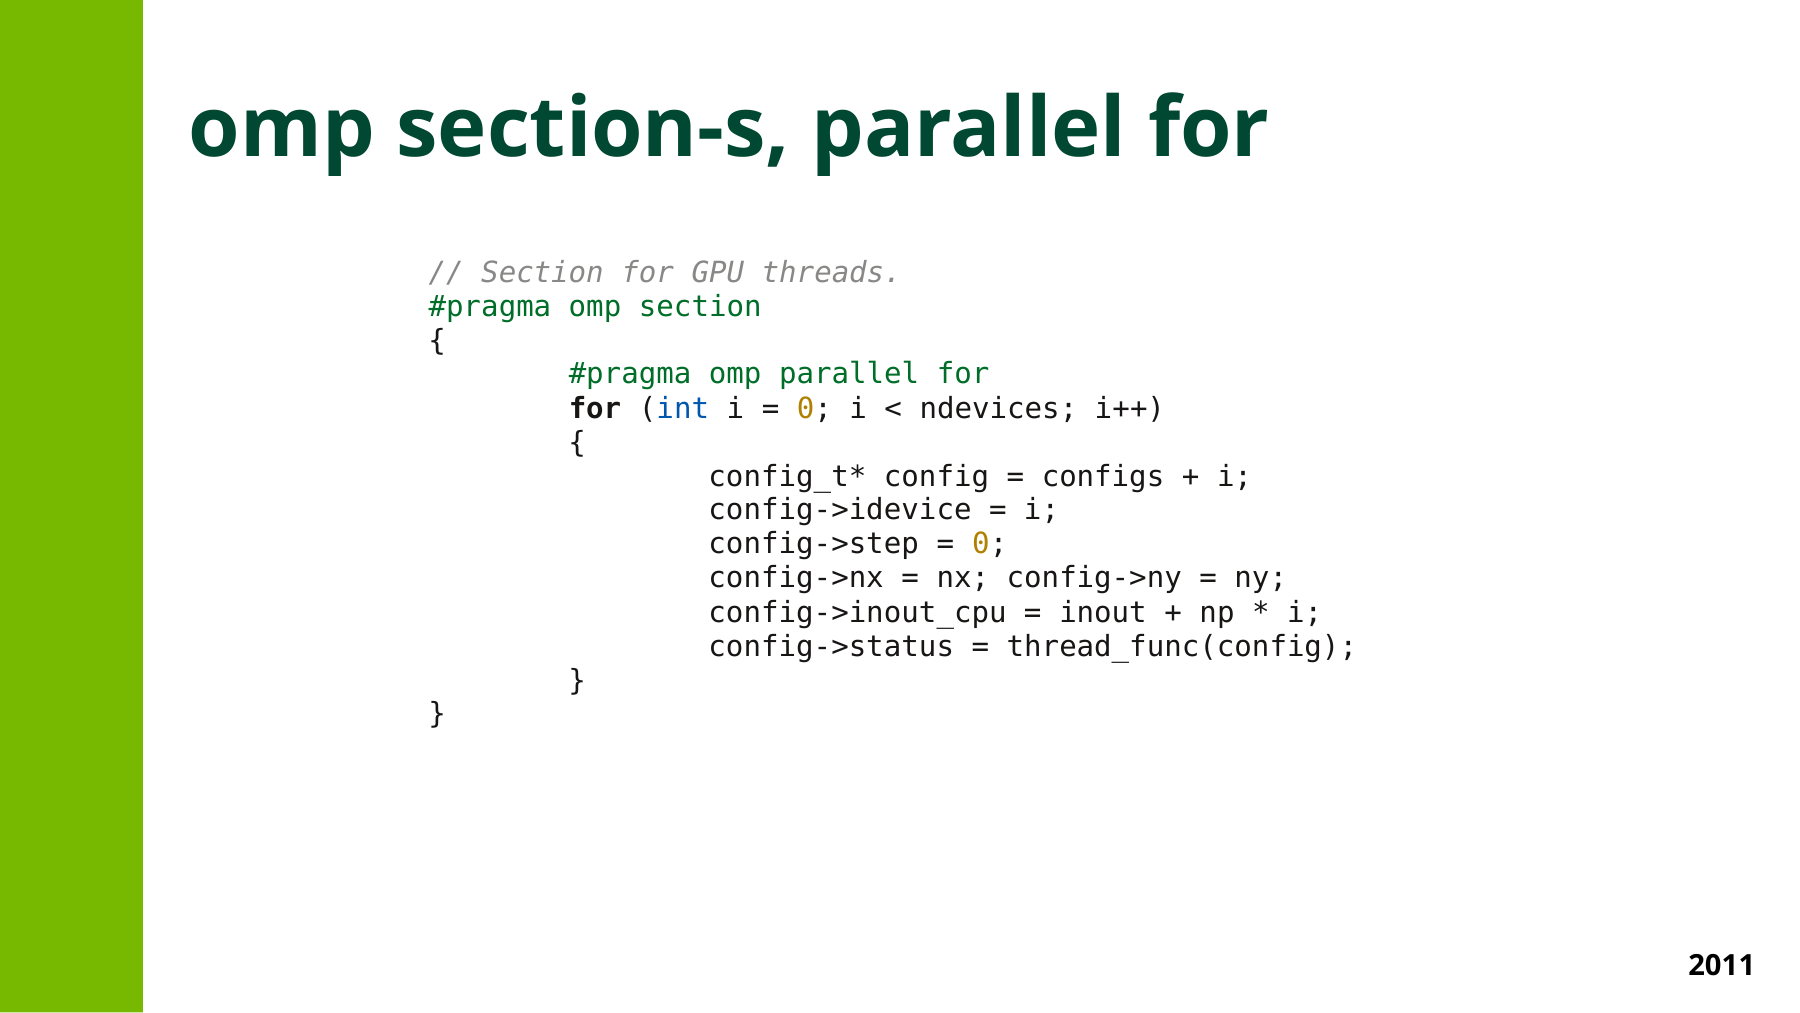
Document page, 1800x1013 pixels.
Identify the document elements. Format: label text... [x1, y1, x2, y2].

chart [146, 255, 1732, 931]
title omp section-s, parallel for [188, 40, 1733, 211]
